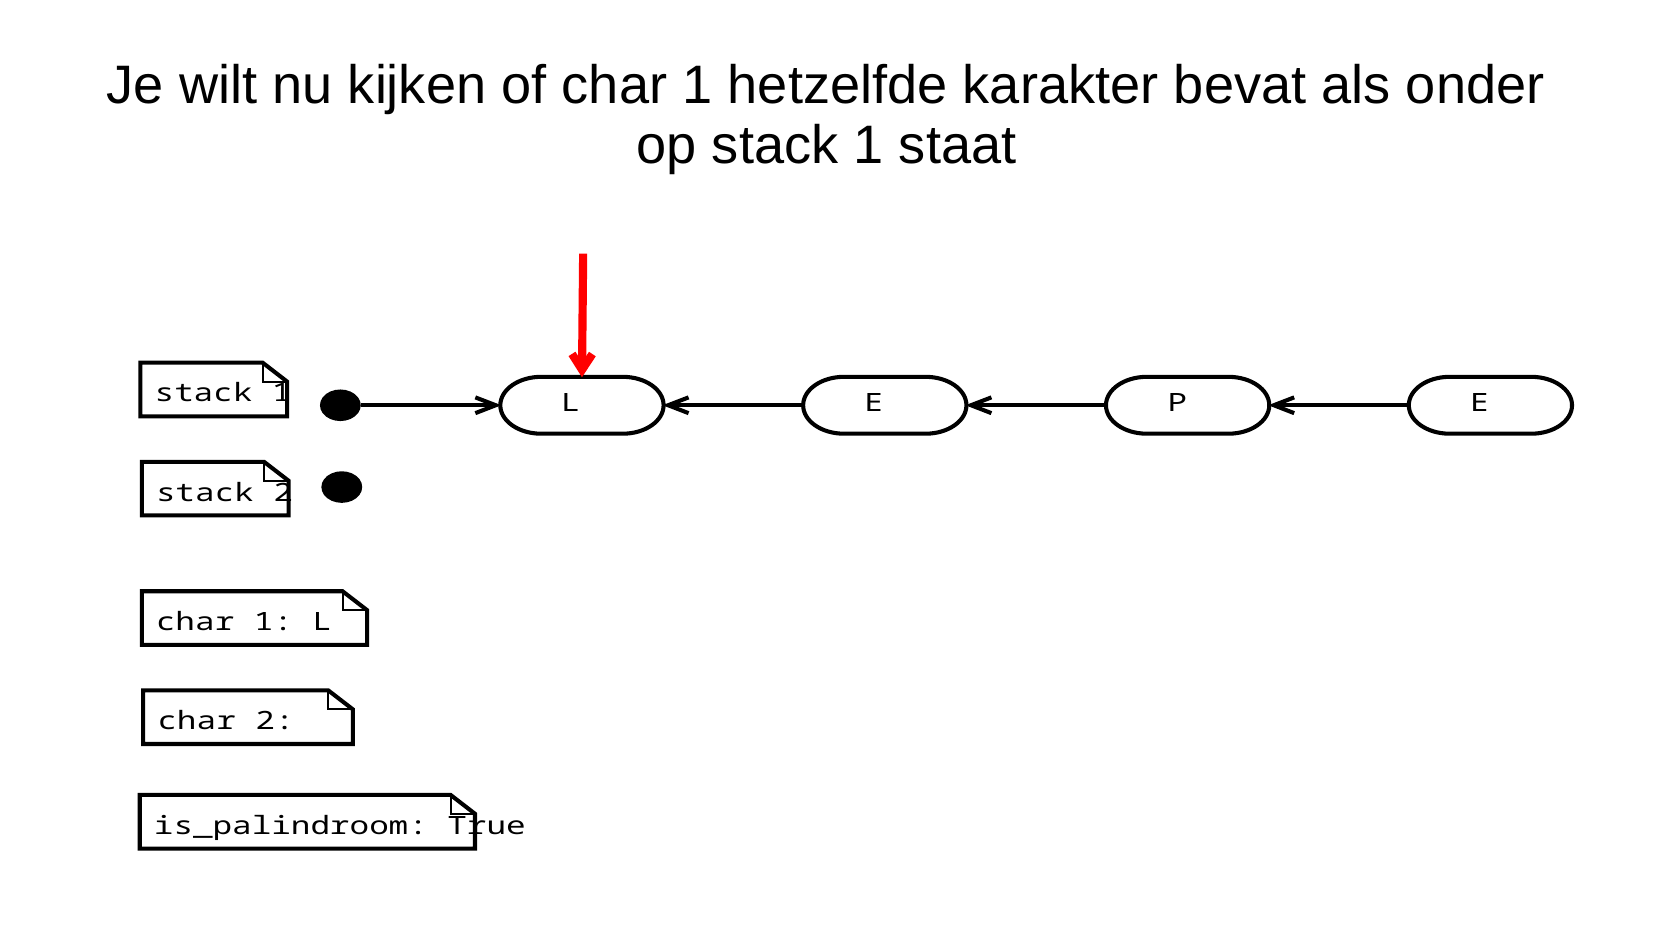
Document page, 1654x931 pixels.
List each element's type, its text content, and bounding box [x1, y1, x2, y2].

title Je wilt nu kijken of char 1 hetzelfde karakter bevat als onder op stack 1 staat [82, 0, 1571, 242]
picture [137, 250, 1575, 851]
